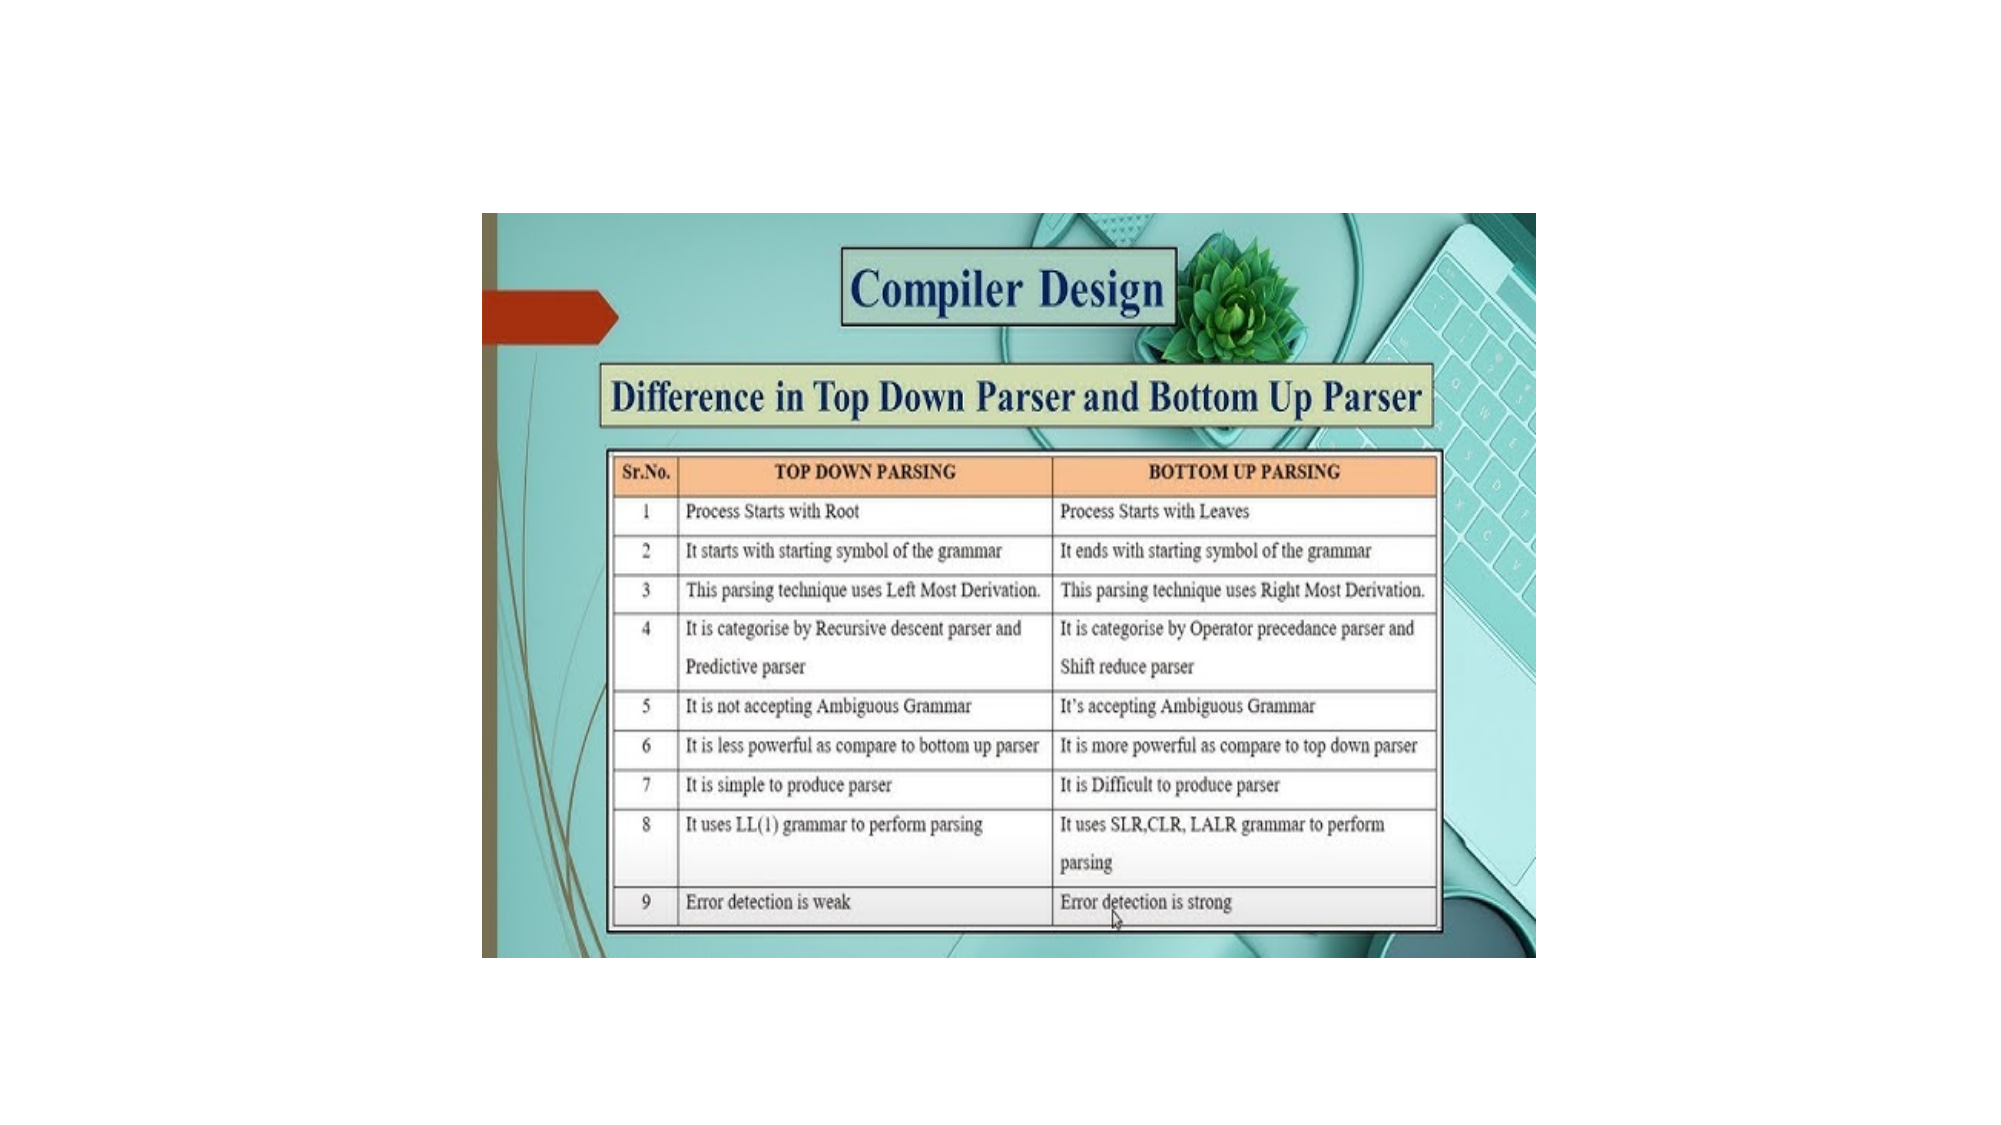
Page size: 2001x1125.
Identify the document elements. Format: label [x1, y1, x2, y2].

picture [482, 213, 1536, 958]
